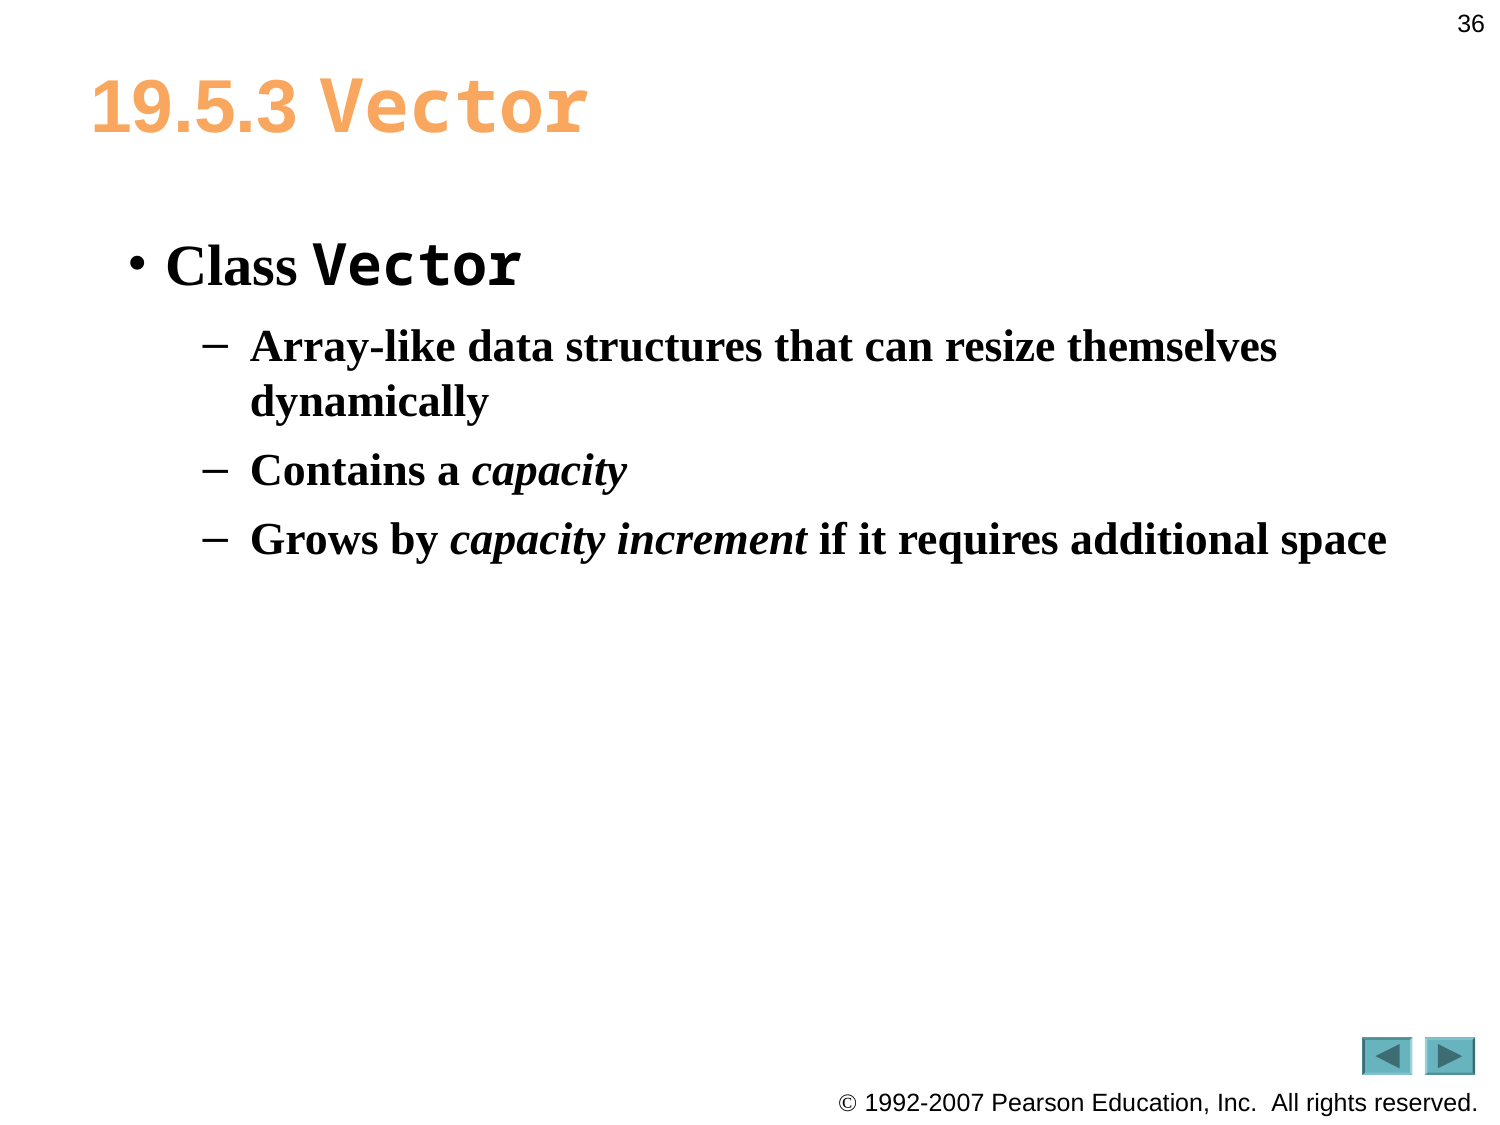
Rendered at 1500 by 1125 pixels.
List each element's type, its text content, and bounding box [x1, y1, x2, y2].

list Class Vector Array-like data structures that can resize themselves dynamically Contains a capacity Grows by capacity increment if it requires additional space [112, 220, 1425, 963]
text_box <number> [1149, 0, 1500, 79]
title 19.5.3 Vector [75, 12, 1426, 200]
